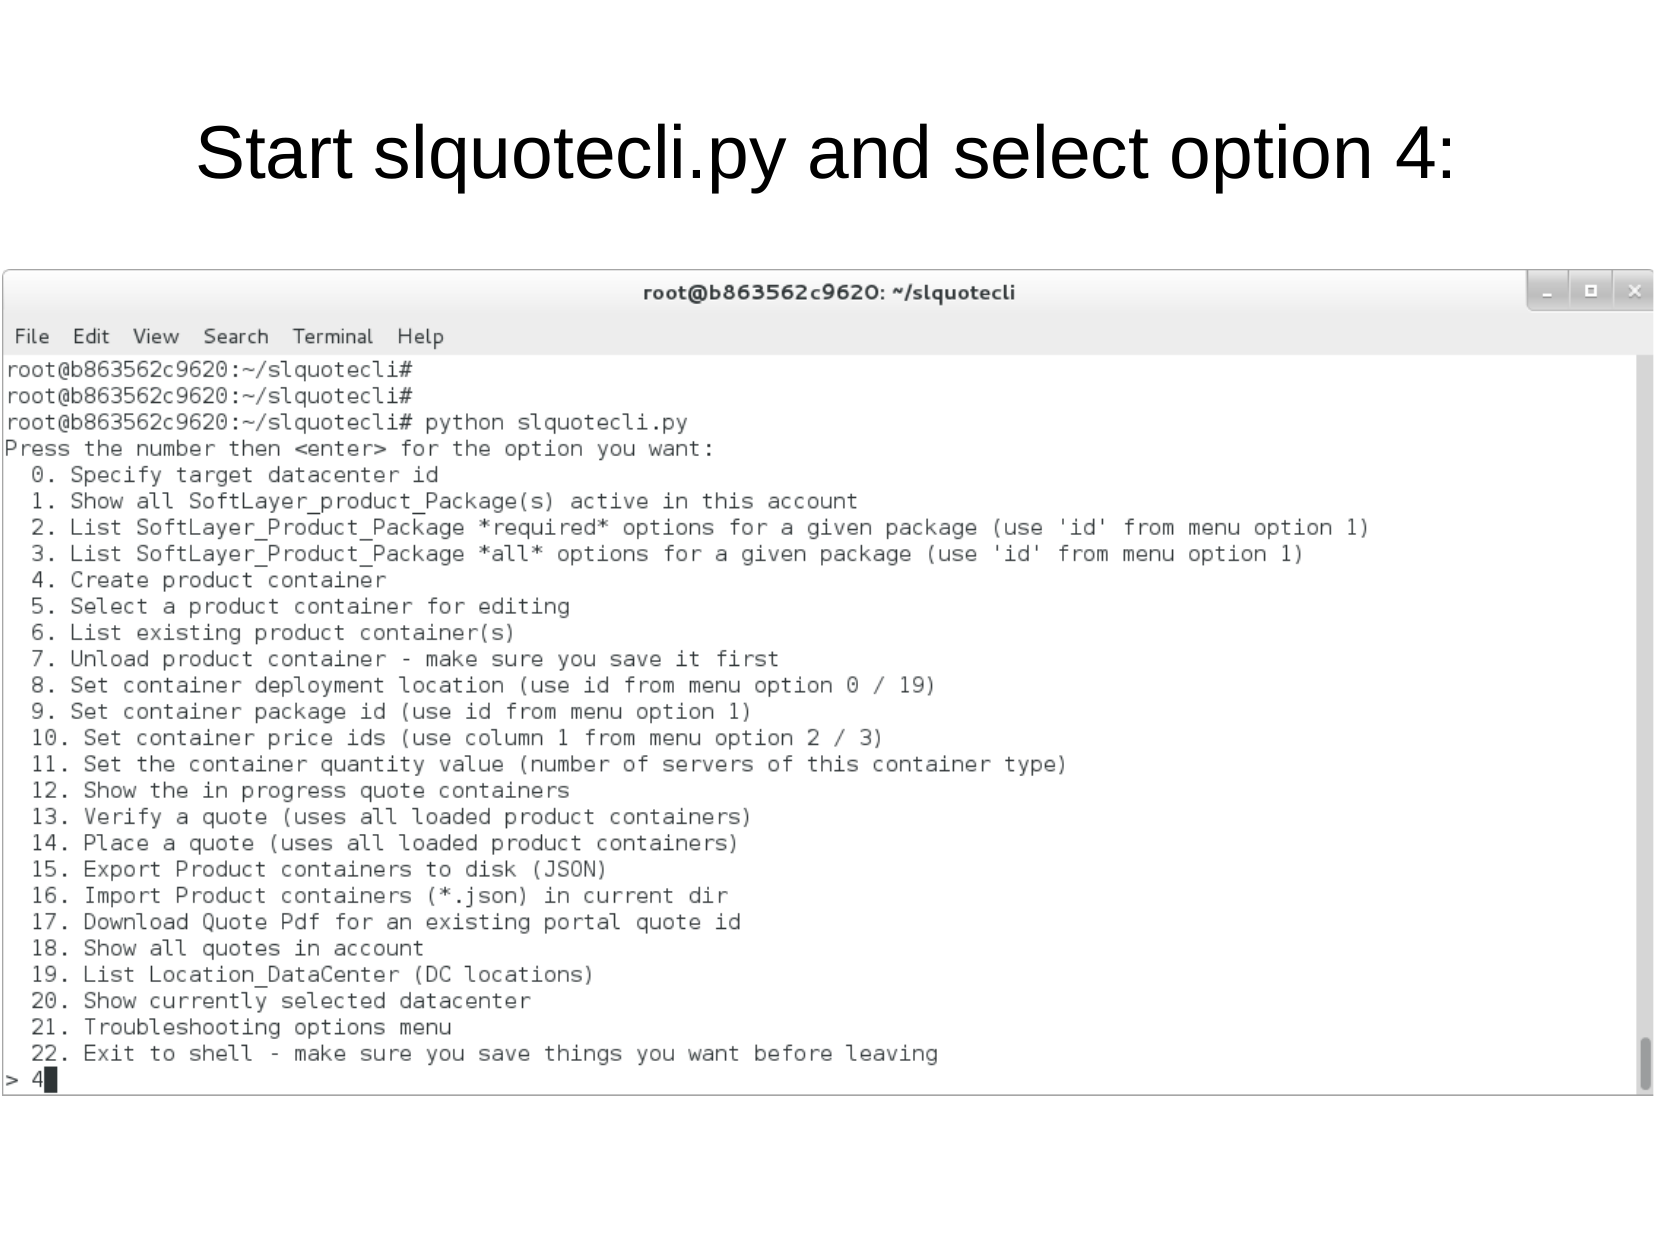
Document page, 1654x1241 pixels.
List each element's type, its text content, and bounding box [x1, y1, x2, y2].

picture [2, 269, 1654, 1096]
title Start slquotecli.py and select option 4: [82, 49, 1571, 257]
